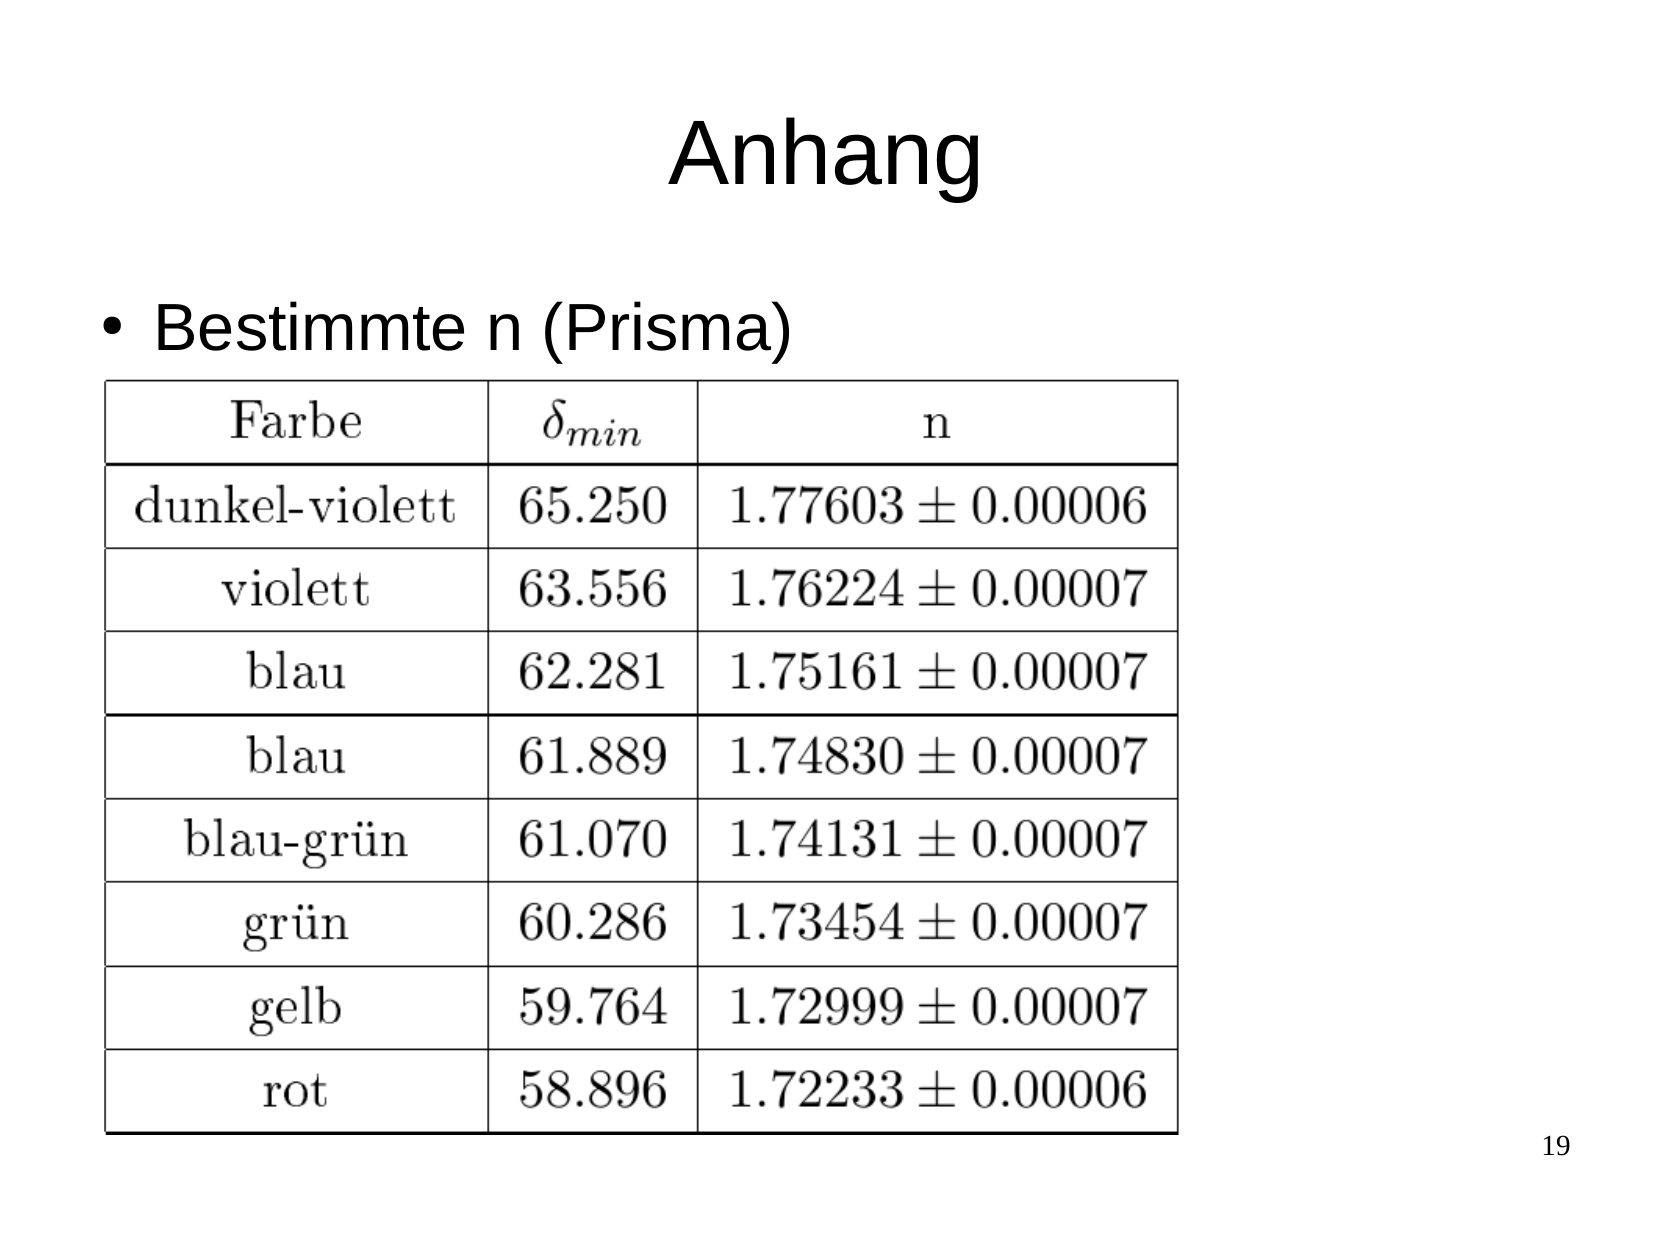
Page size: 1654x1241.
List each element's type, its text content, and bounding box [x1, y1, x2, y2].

list Bestimmte n (Prisma) [82, 290, 1571, 1109]
picture [103, 377, 1182, 1135]
title Anhang [82, 49, 1571, 257]
